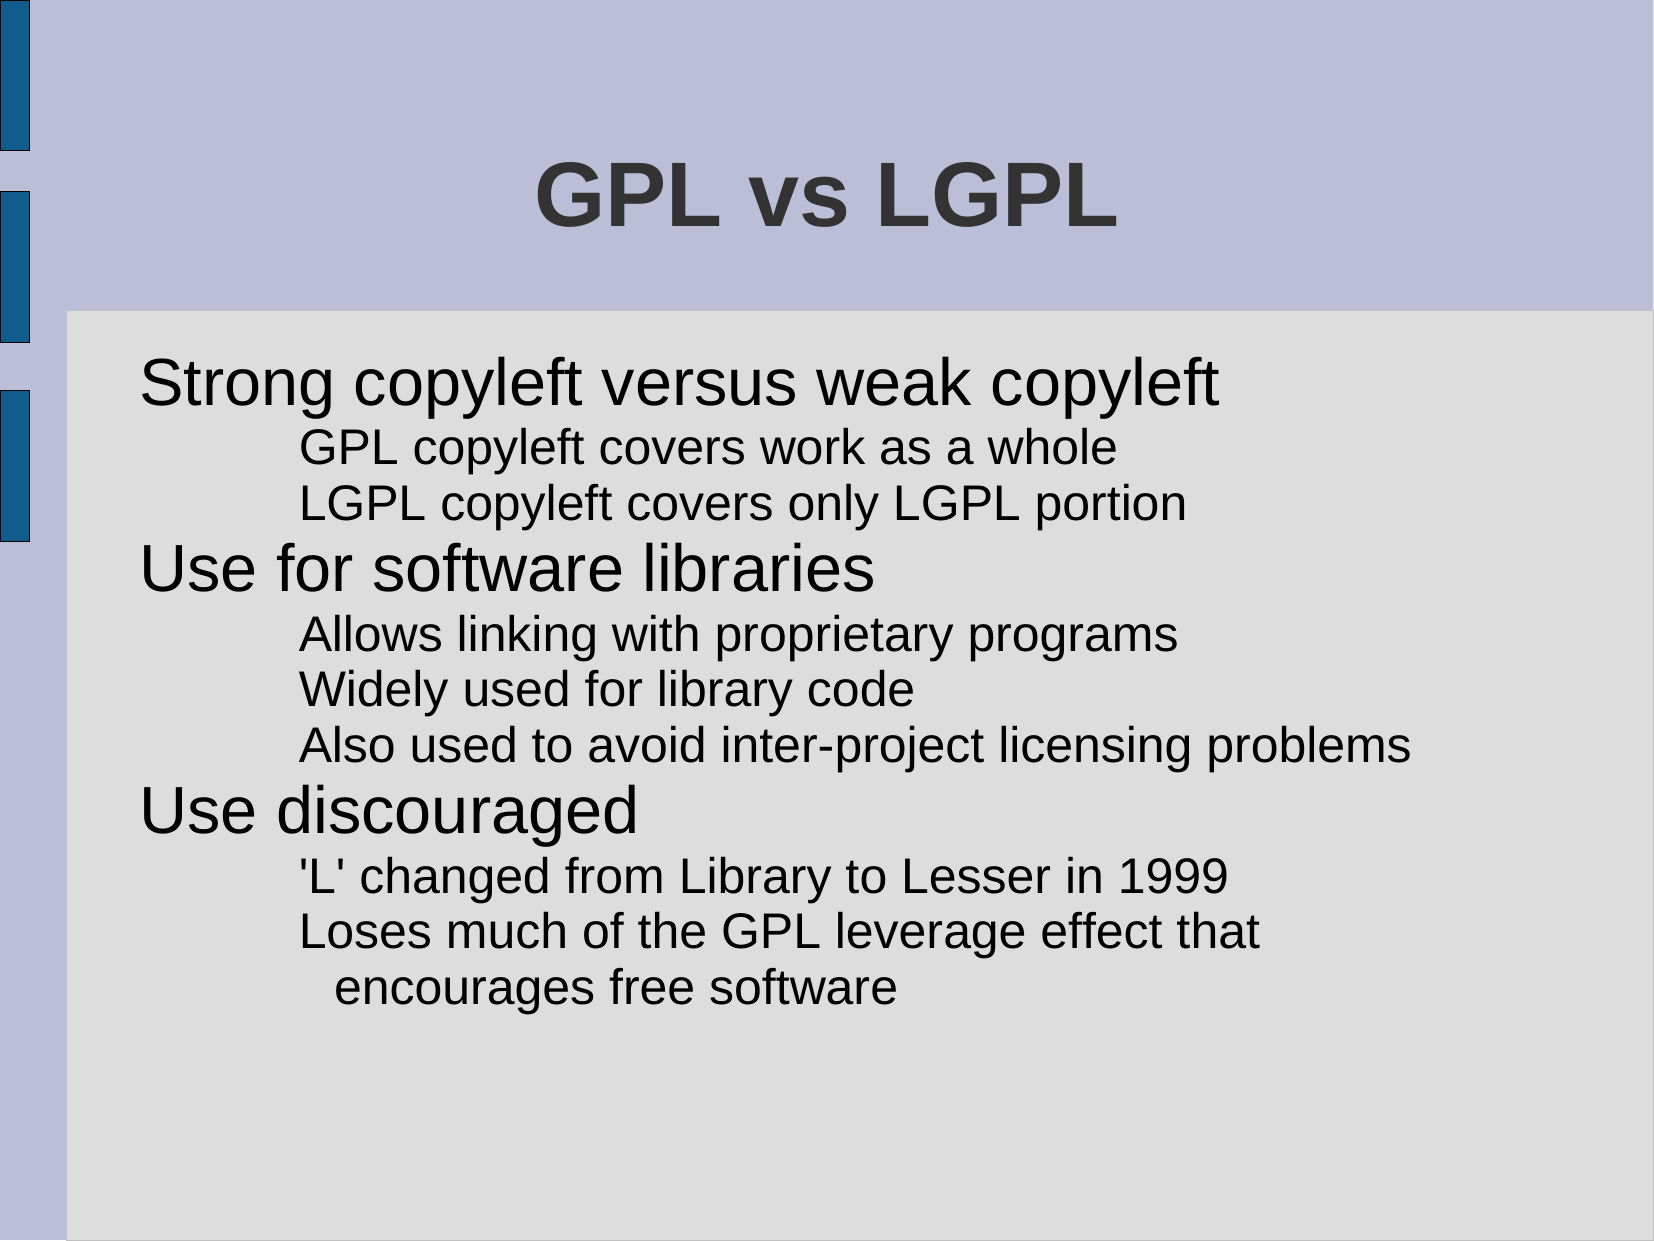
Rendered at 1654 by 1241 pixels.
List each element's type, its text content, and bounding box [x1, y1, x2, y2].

list Strong copyleft versus weak copyleft GPL copyleft covers work as a whole LGPL copyleft covers only LGPL portion Use for software libraries Allows linking with proprietary programs Widely used for library code Also used to avoid inter-project licensing problems Use discouraged 'L' changed from Library to Lesser in 1999 Loses much of the GPL leverage effect that encourages free software [121, 344, 1534, 1112]
title GPL vs LGPL [121, 98, 1534, 291]
